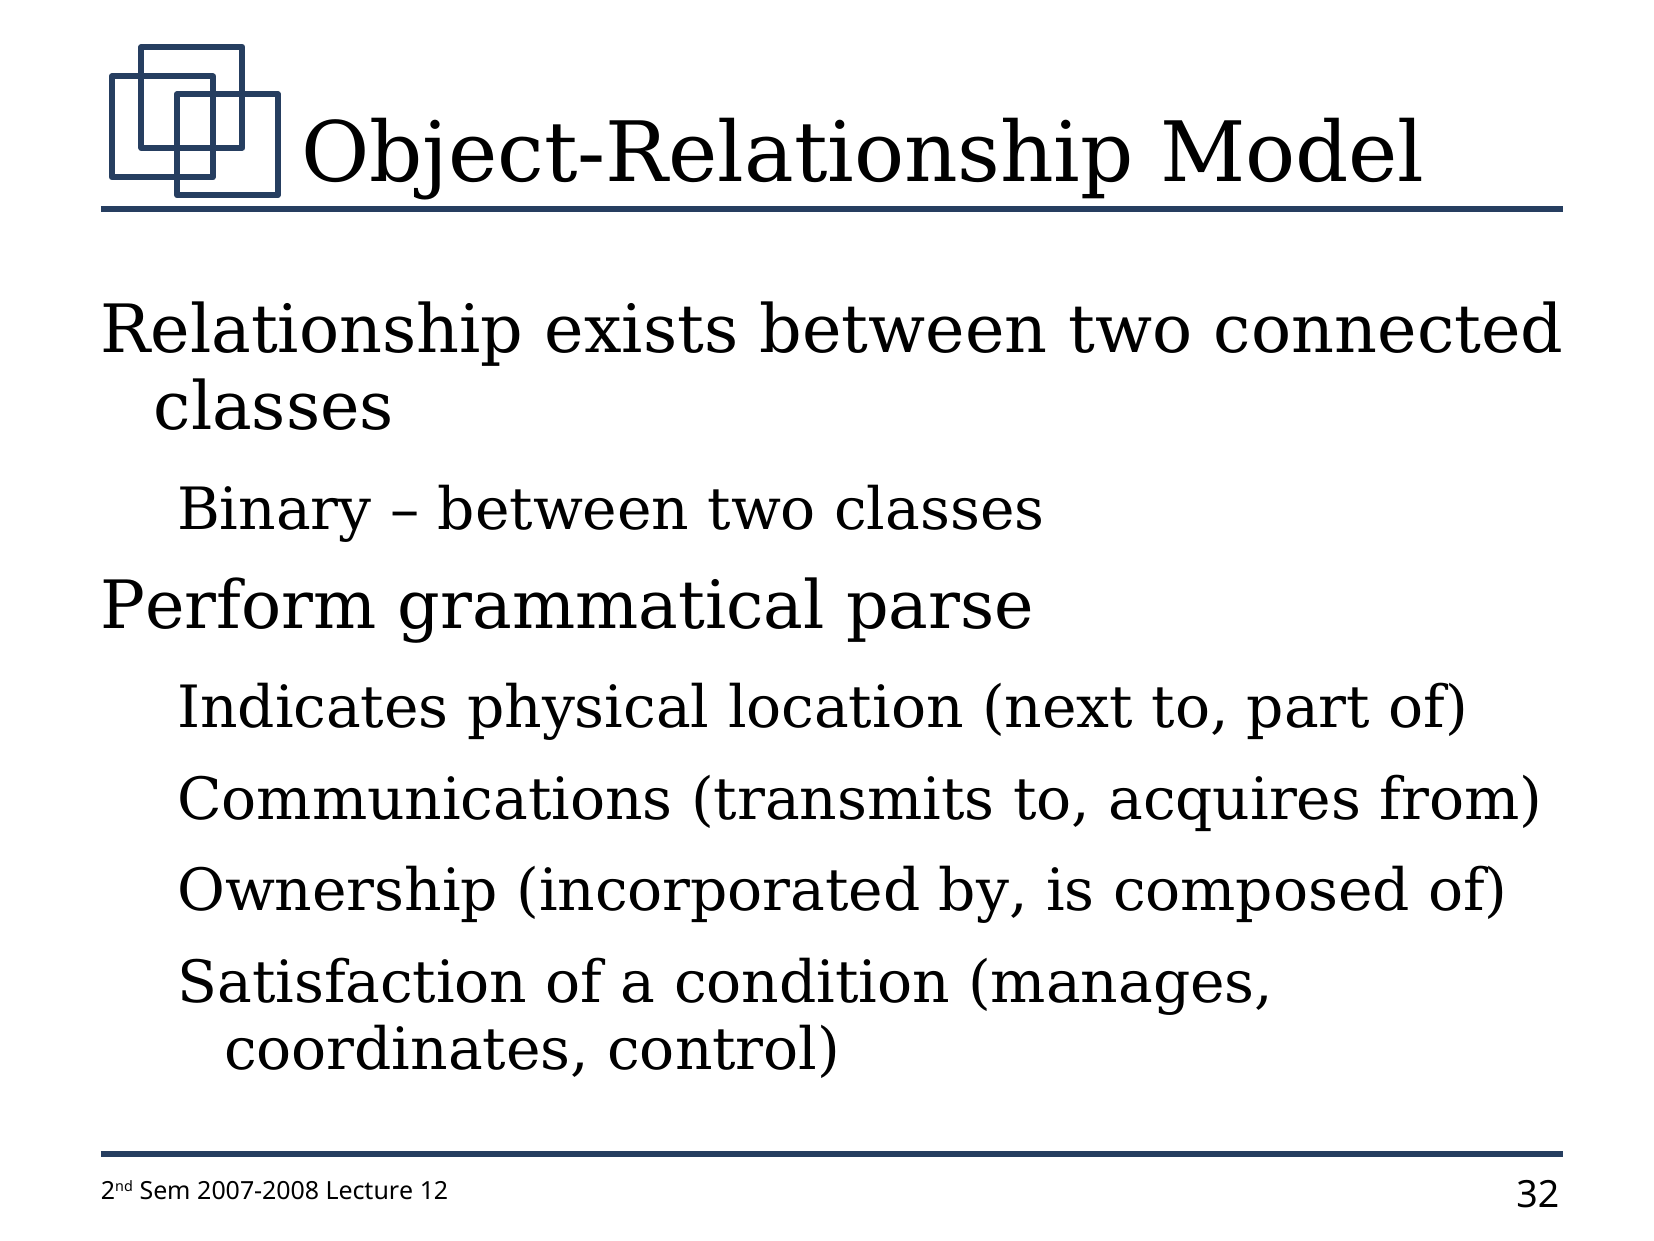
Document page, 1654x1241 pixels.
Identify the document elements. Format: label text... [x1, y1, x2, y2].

list Relationship exists between two connected classes Binary – between two classes Perform grammatical parse Indicates physical location (next to, part of) Communications (transmits to, acquires from) Ownership (incorporated by, is composed of) Satisfaction of a condition (manages, coordinates, control) [82, 290, 1571, 1109]
title Object-Relationship Model [82, 49, 1571, 257]
